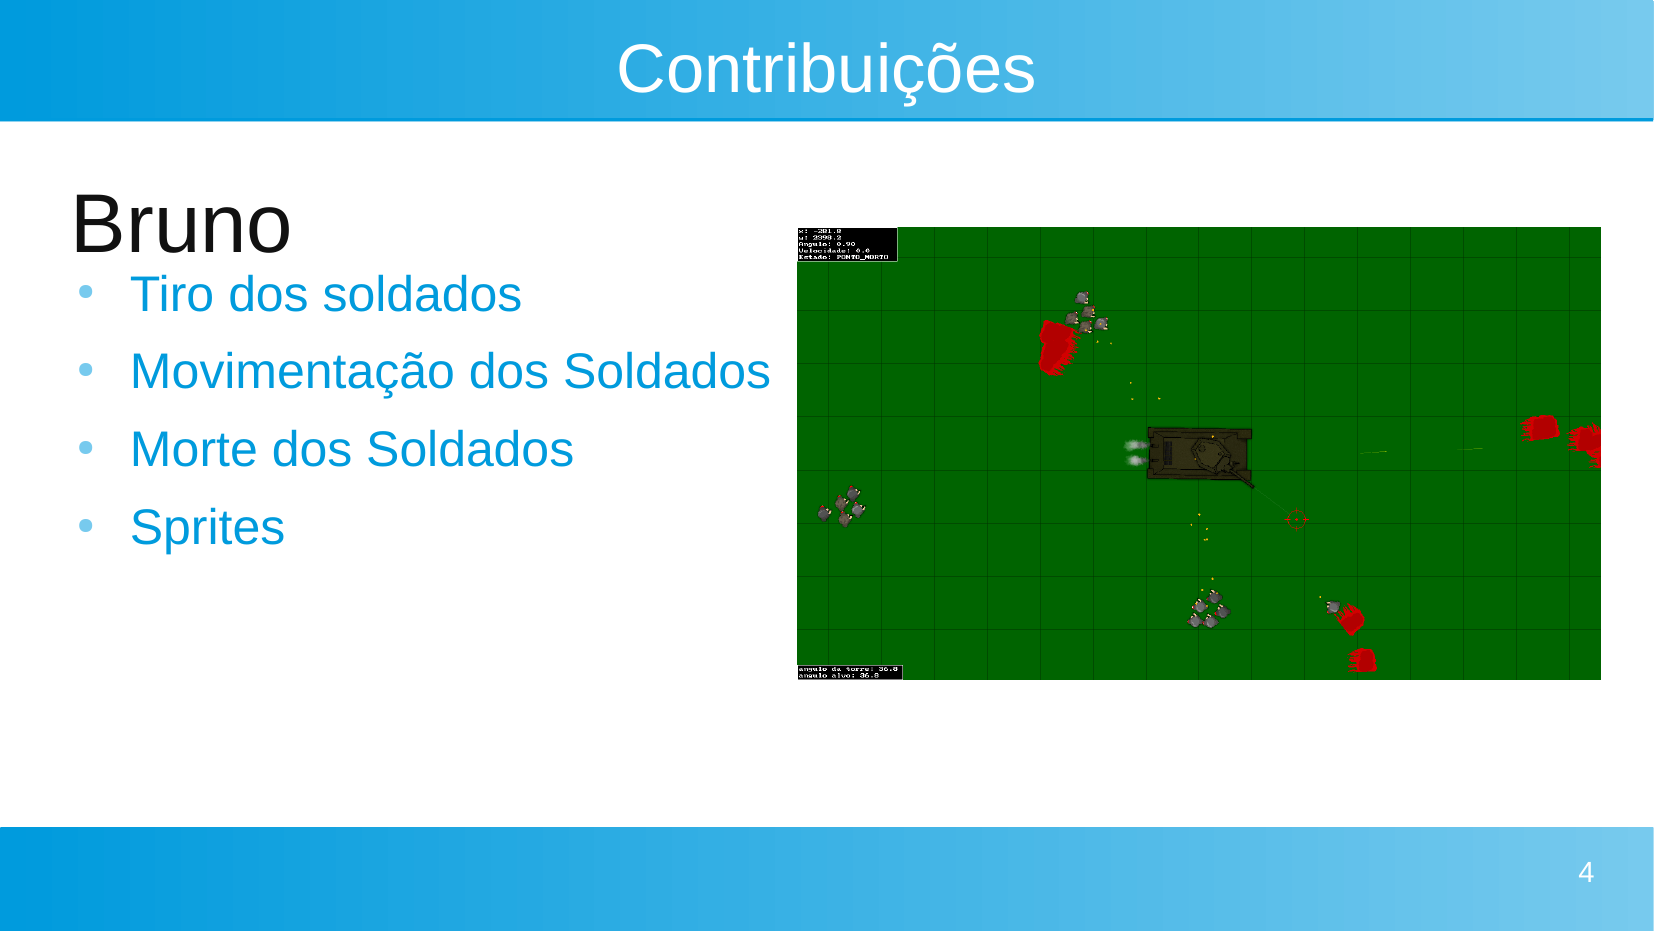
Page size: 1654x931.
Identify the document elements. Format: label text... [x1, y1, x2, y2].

picture [797, 227, 1601, 680]
list Bruno [0, 177, 1536, 768]
title Contribuições [59, 29, 1595, 108]
list Tiro dos soldados Movimentação dos Soldados Morte dos Soldados Sprites [59, 265, 1595, 857]
